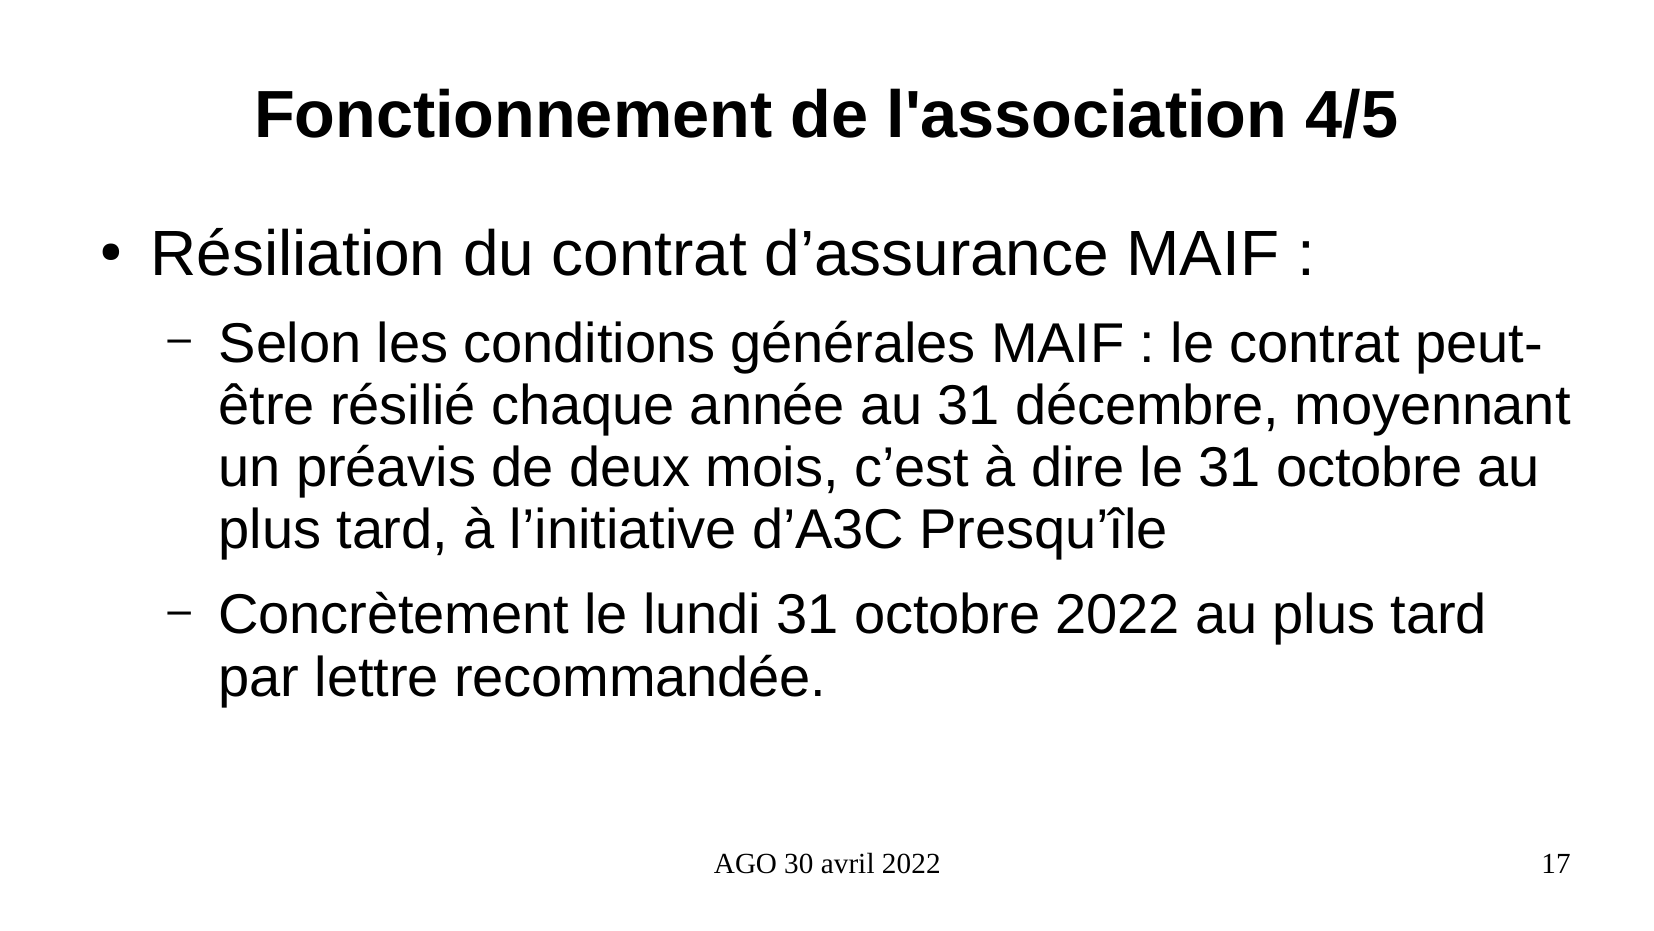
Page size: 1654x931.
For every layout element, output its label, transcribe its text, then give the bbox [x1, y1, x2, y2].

title Fonctionnement de l'association 4/5 [82, 37, 1571, 193]
list Résiliation du contrat d’assurance MAIF : Selon les conditions générales MAIF : le contrat peut-être résilié chaque année au 31 décembre, moyennant un préavis de deux mois, c’est à dire le 31 octobre au plus tard, à l’initiative d’A3C Presqu’île Concrètement le lundi 31 octobre 2022 au plus tard par lettre recommandée. [82, 217, 1571, 758]
